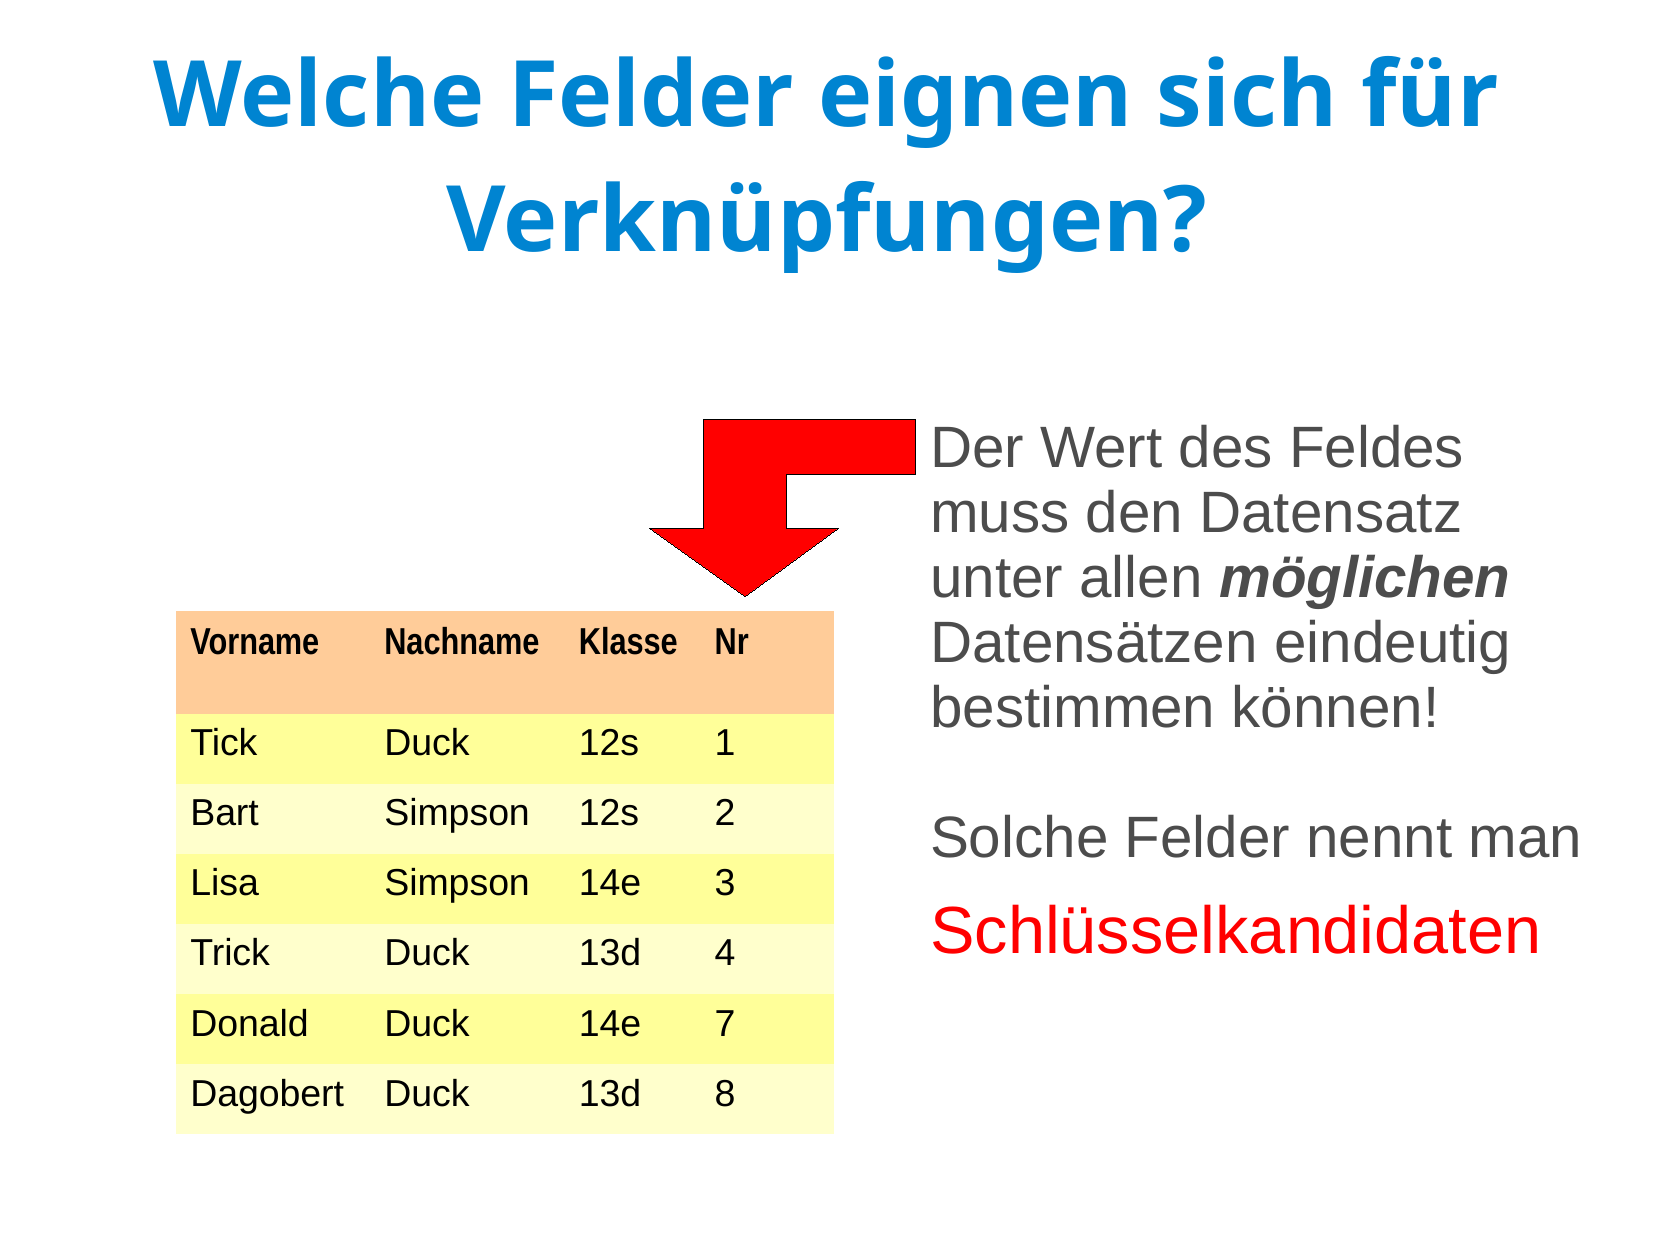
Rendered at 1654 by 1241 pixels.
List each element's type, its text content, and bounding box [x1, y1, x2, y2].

table_cell Dagobert [176, 1064, 370, 1134]
table_cell 2 [700, 784, 834, 854]
table_cell Duck [370, 1064, 564, 1134]
table_cell 14e [564, 854, 700, 924]
text_box Schlüsselkandidaten [915, 885, 1595, 976]
text_box Der Wert des Feldes muss den Datensatz unter allen möglichen Datensätzen eindeutig bestimmen können! Solche Felder nennt man [915, 407, 1625, 878]
table_cell 4 [700, 924, 834, 994]
table_cell 14e [564, 994, 700, 1064]
table_cell 1 [700, 714, 834, 784]
table_cell 12s [564, 714, 700, 784]
table_header Klasse [564, 611, 700, 714]
table_cell Bart [176, 784, 370, 854]
table_cell 12s [564, 784, 700, 854]
table_cell Duck [370, 924, 564, 994]
table_cell Donald [176, 994, 370, 1064]
table_cell Simpson [370, 854, 564, 924]
table_cell 13d [564, 1064, 700, 1134]
text_box [649, 419, 915, 597]
table_cell 13d [564, 924, 700, 994]
table_cell Tick [176, 714, 370, 784]
table_cell Duck [370, 994, 564, 1064]
table_cell Duck [370, 714, 564, 784]
table_cell Trick [176, 924, 370, 994]
table_cell Lisa [176, 854, 370, 924]
table_header Vorname [176, 611, 370, 714]
table_header Nr [700, 611, 834, 714]
title Welche Felder eignen sich für Verknüpfungen? [82, 45, 1571, 261]
table_cell Simpson [370, 784, 564, 854]
table_cell 8 [700, 1064, 834, 1134]
table_cell 7 [700, 994, 834, 1064]
table_cell 3 [700, 854, 834, 924]
table_header Nachname [370, 611, 564, 714]
